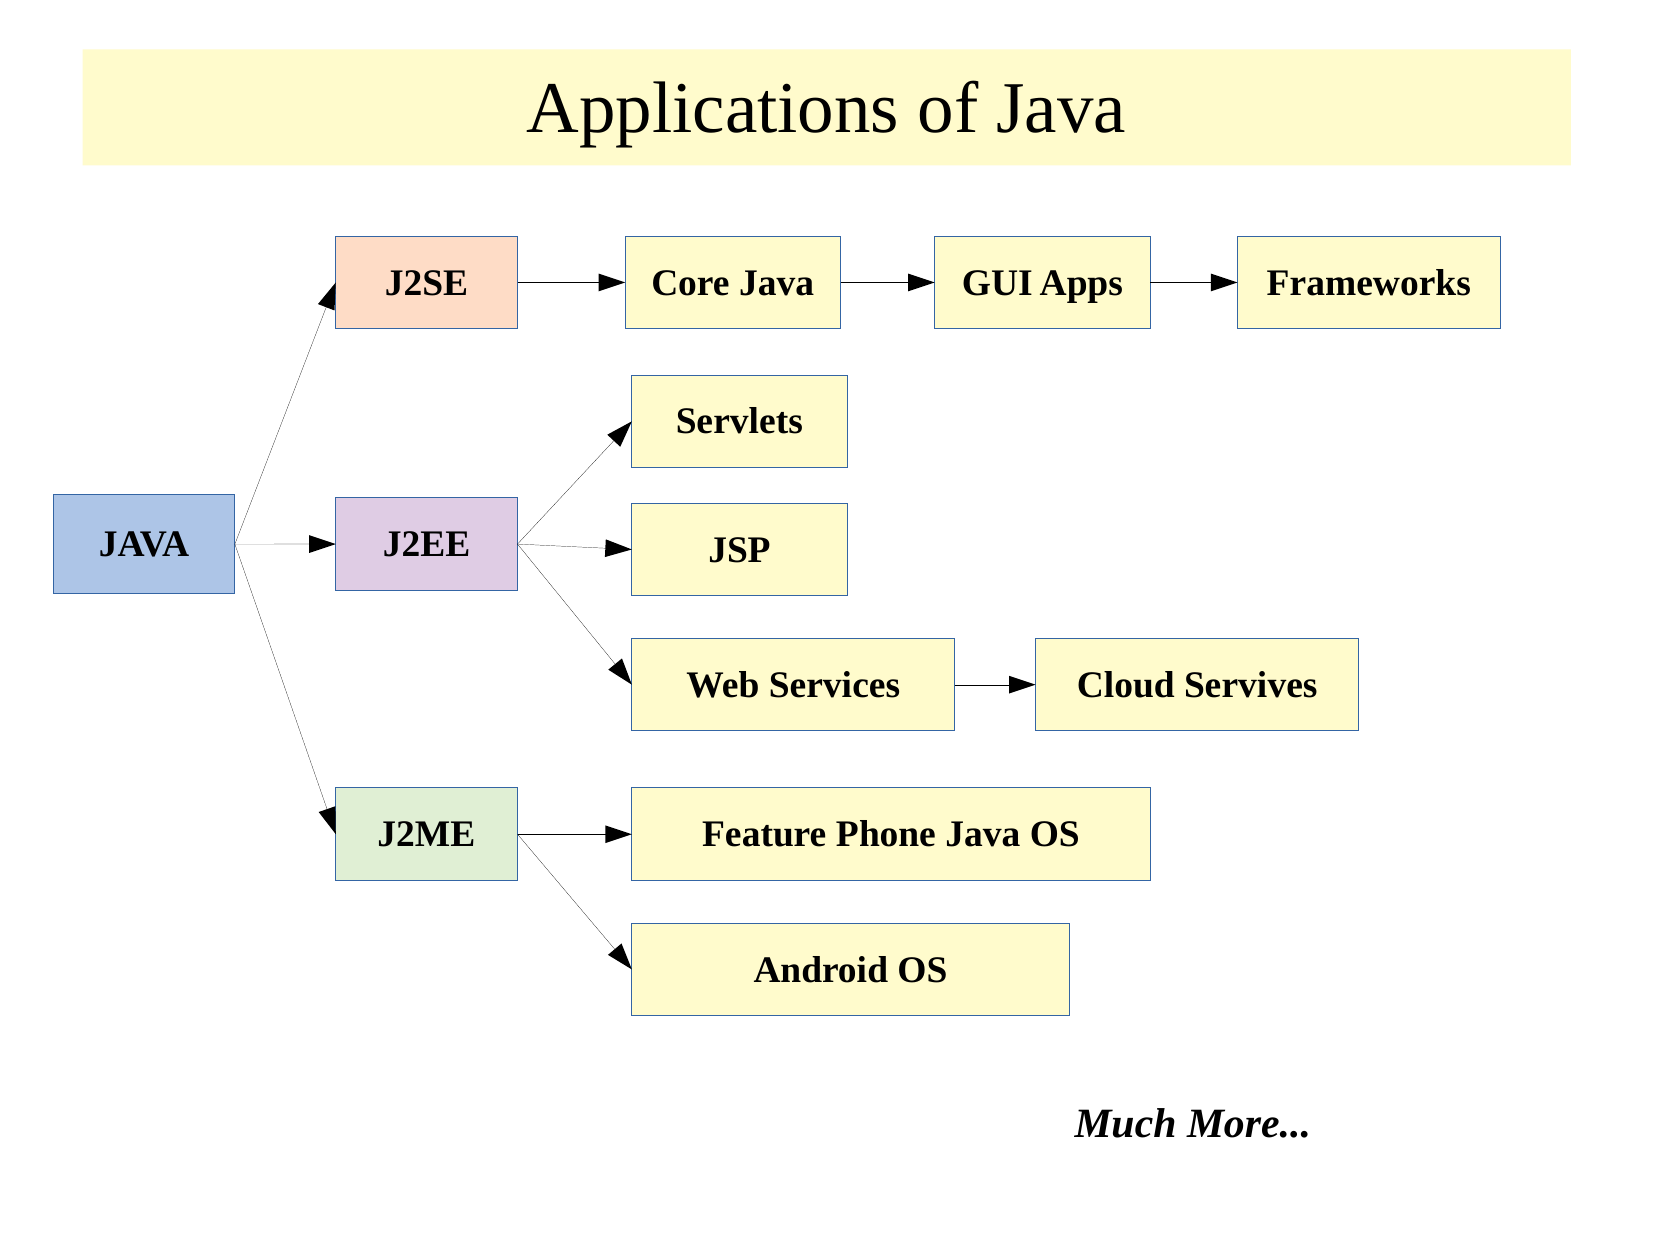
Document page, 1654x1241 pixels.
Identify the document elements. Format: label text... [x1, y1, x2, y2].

text_box J2SE [335, 236, 518, 329]
text_box Frameworks [1237, 236, 1501, 329]
text_box Android OS [631, 923, 1070, 1016]
text_box Core Java [625, 236, 841, 329]
text_box Much More... [974, 1076, 1412, 1170]
text_box JSP [631, 503, 848, 596]
text_box GUI Apps [934, 236, 1151, 329]
text_box Web Services [631, 638, 955, 731]
text_box JAVA [53, 494, 235, 594]
text_box Servlets [631, 375, 848, 468]
text_box Feature Phone Java OS [631, 787, 1151, 881]
text_box J2ME [335, 787, 518, 881]
title Applications of Java [82, 49, 1571, 166]
text_box J2EE [335, 497, 518, 591]
text_box Cloud Servives [1035, 638, 1359, 731]
